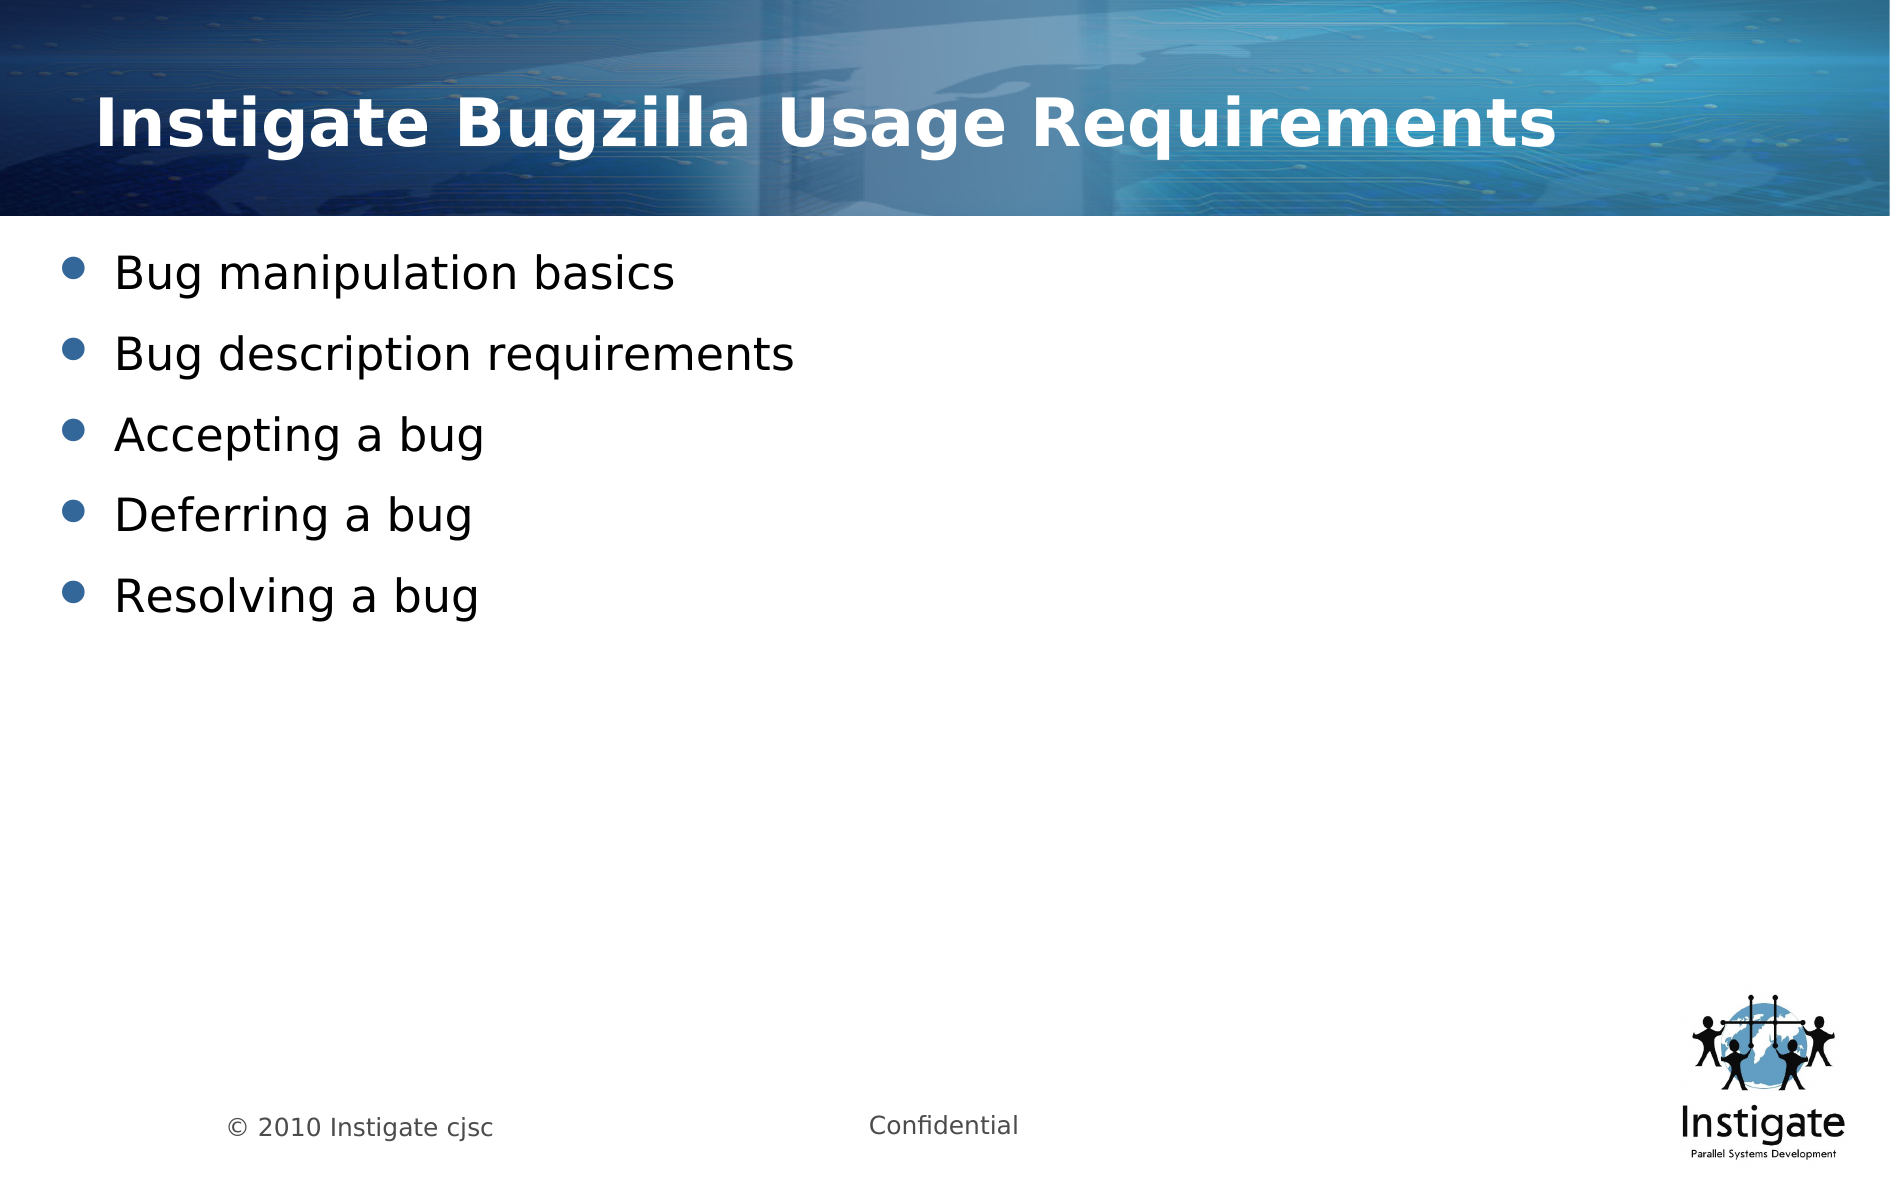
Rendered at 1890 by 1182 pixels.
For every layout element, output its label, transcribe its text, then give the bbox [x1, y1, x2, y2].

title Instigate Bugzilla Usage Requirements [94, 54, 1793, 210]
picture [1650, 956, 1876, 1182]
picture [0, 0, 1890, 216]
list Bug manipulation basics Bug description requirements Accepting a bug Deferring a bug Resolving a bug [59, 236, 1831, 1001]
